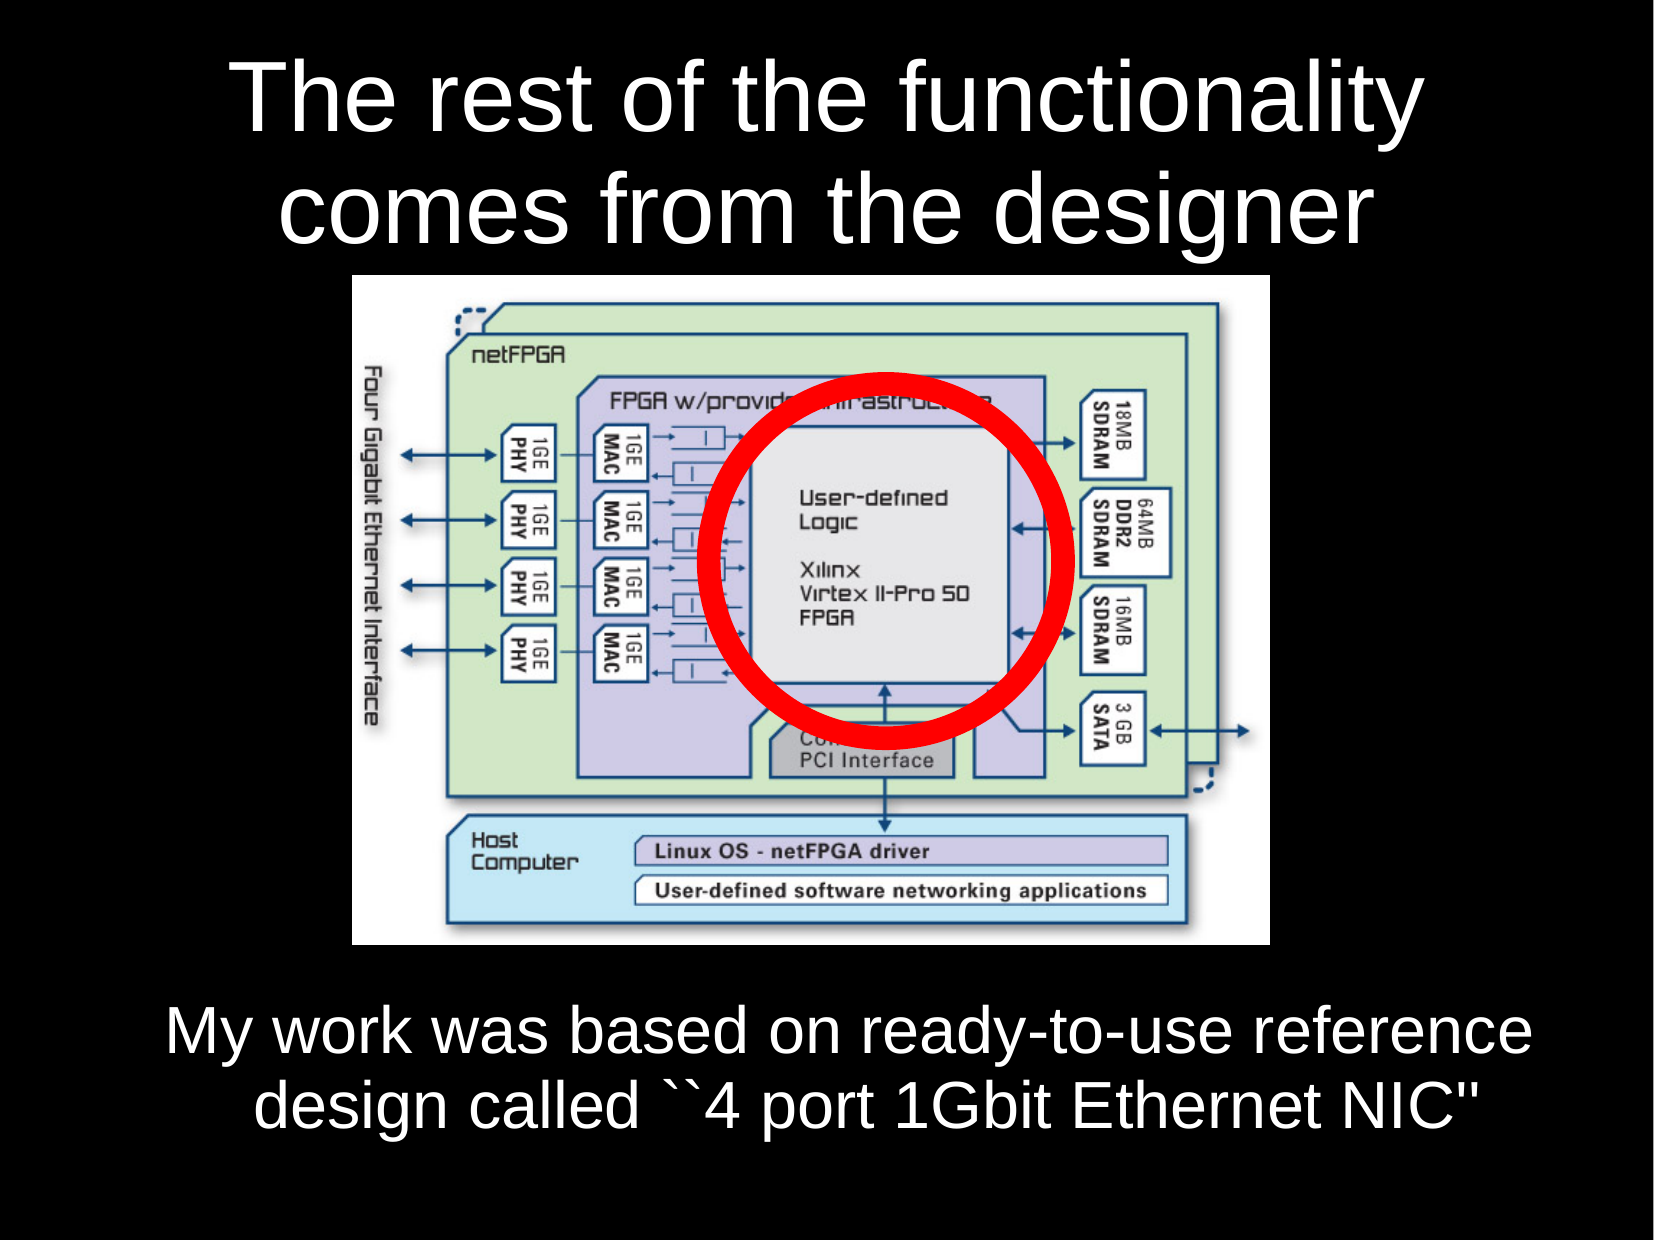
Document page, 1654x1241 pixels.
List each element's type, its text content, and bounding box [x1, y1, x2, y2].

subtitle My work was based on ready-to-use reference design called ``4 port 1Gbit Ethernet NIC'' [88, 377, 1577, 1182]
title The rest of the functionality comes from the designer [82, 41, 1571, 265]
picture [352, 275, 1270, 946]
